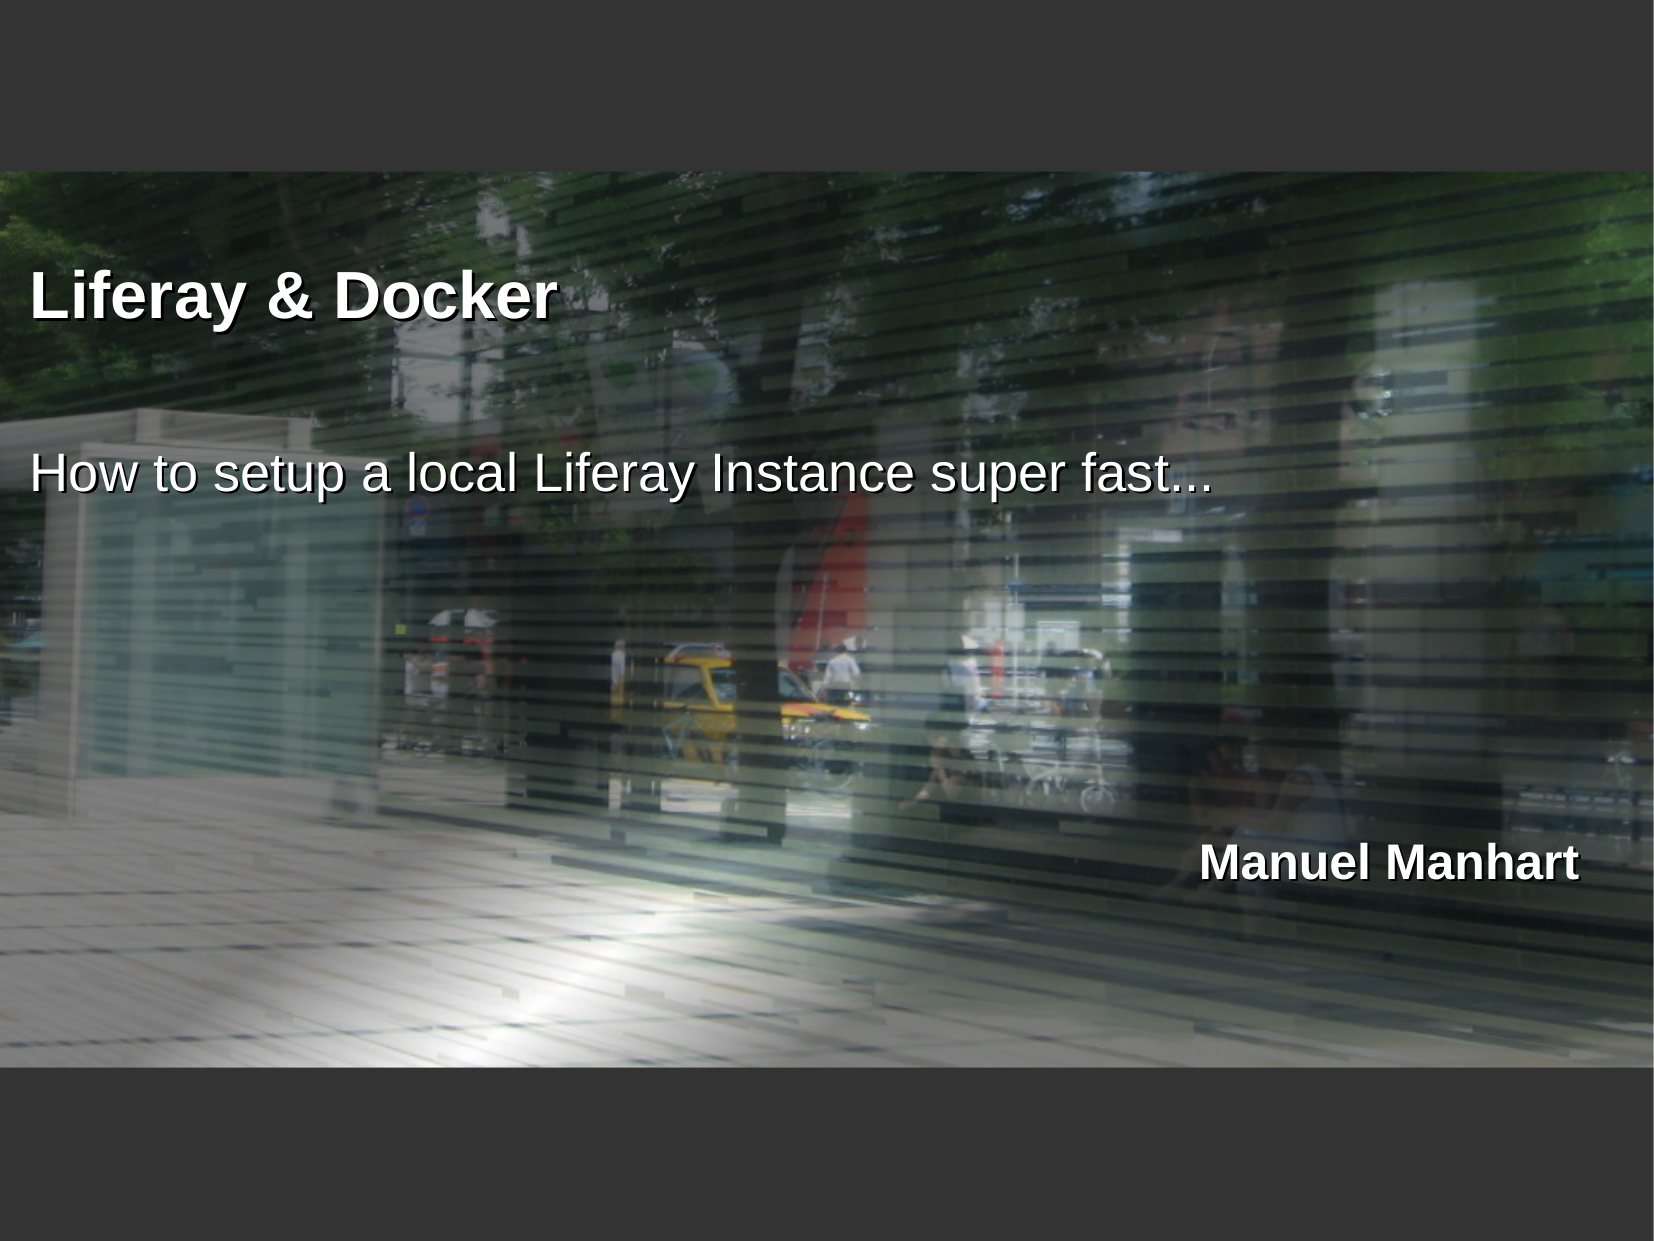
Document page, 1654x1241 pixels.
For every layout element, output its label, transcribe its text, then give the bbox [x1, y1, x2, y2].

picture [0, 0, 1654, 1241]
title Liferay & Docker [29, 206, 1506, 383]
subtitle How to setup a local Liferay Instance super fast... [29, 383, 1506, 562]
